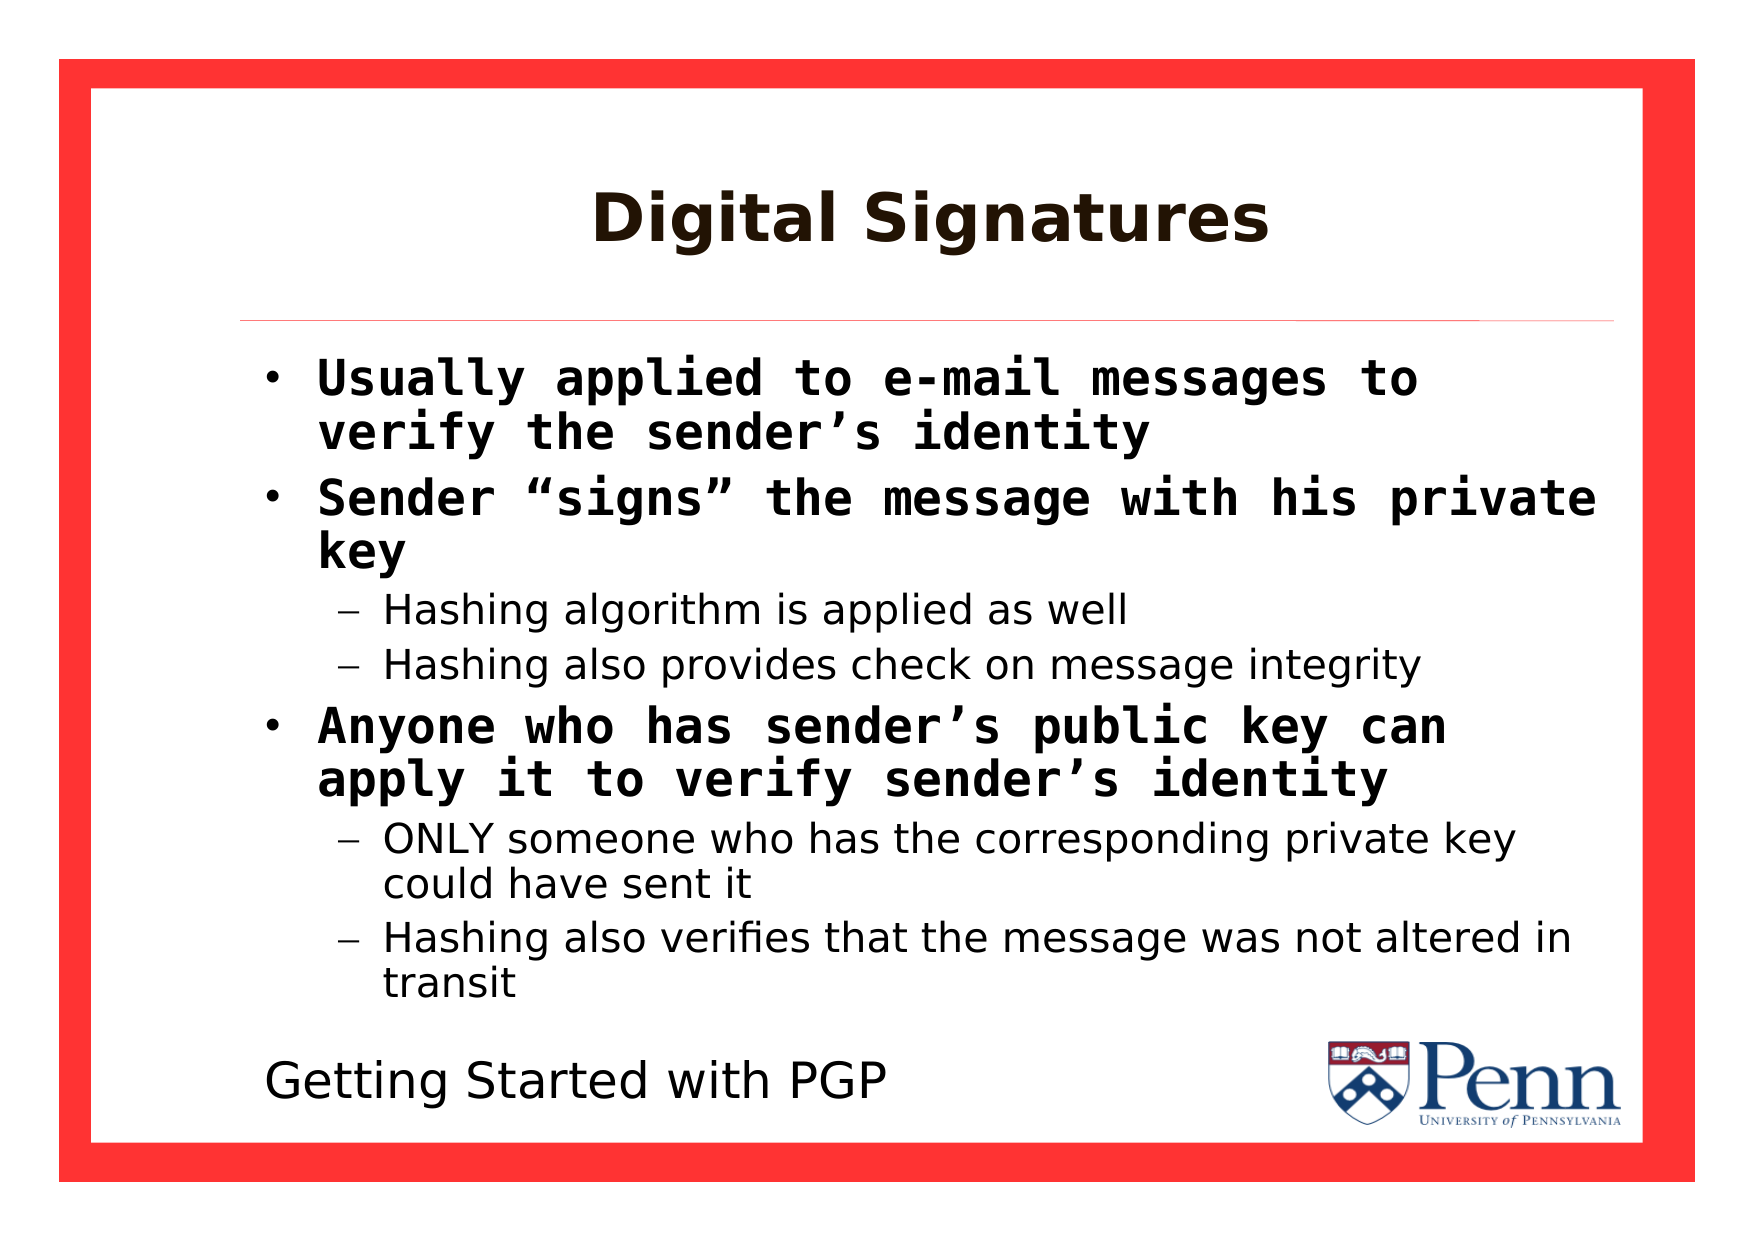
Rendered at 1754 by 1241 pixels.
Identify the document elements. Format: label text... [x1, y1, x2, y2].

list Usually applied to e-mail messages to verify the sender’s identity Sender “signs” the message with his private key Hashing algorithm is applied as well Hashing also provides check on message integrity Anyone who has sender’s public key can apply it to verify sender’s identity ONLY someone who has the corresponding private key could have sent it Hashing also verifies that the message was not altered in transit [249, 345, 1614, 1020]
title Digital Signatures [249, 120, 1614, 309]
picture [1327, 1039, 1621, 1128]
